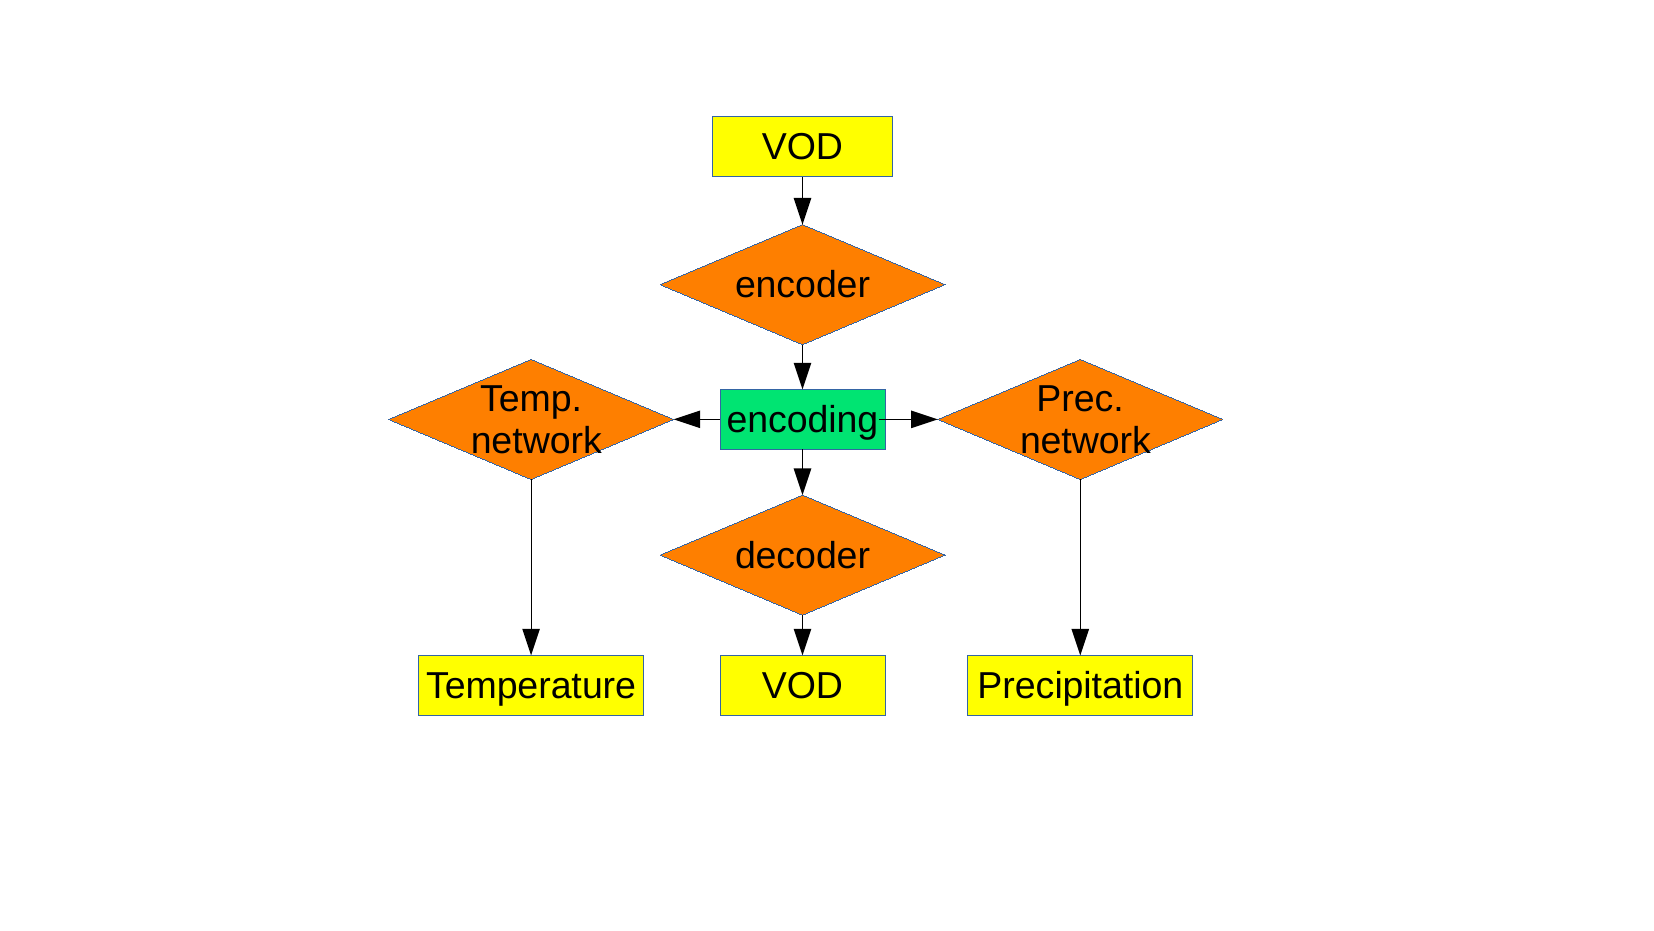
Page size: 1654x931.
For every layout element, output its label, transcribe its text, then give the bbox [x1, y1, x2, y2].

text_box encoder [660, 224, 946, 345]
text_box Precipitation [967, 655, 1193, 716]
text_box decoder [660, 495, 946, 615]
text_box VOD [720, 655, 886, 716]
text_box Temperature [418, 655, 644, 716]
text_box encoding [720, 389, 886, 450]
text_box VOD [712, 116, 893, 177]
text_box Prec. network [938, 359, 1223, 480]
text_box Temp. network [388, 359, 673, 480]
